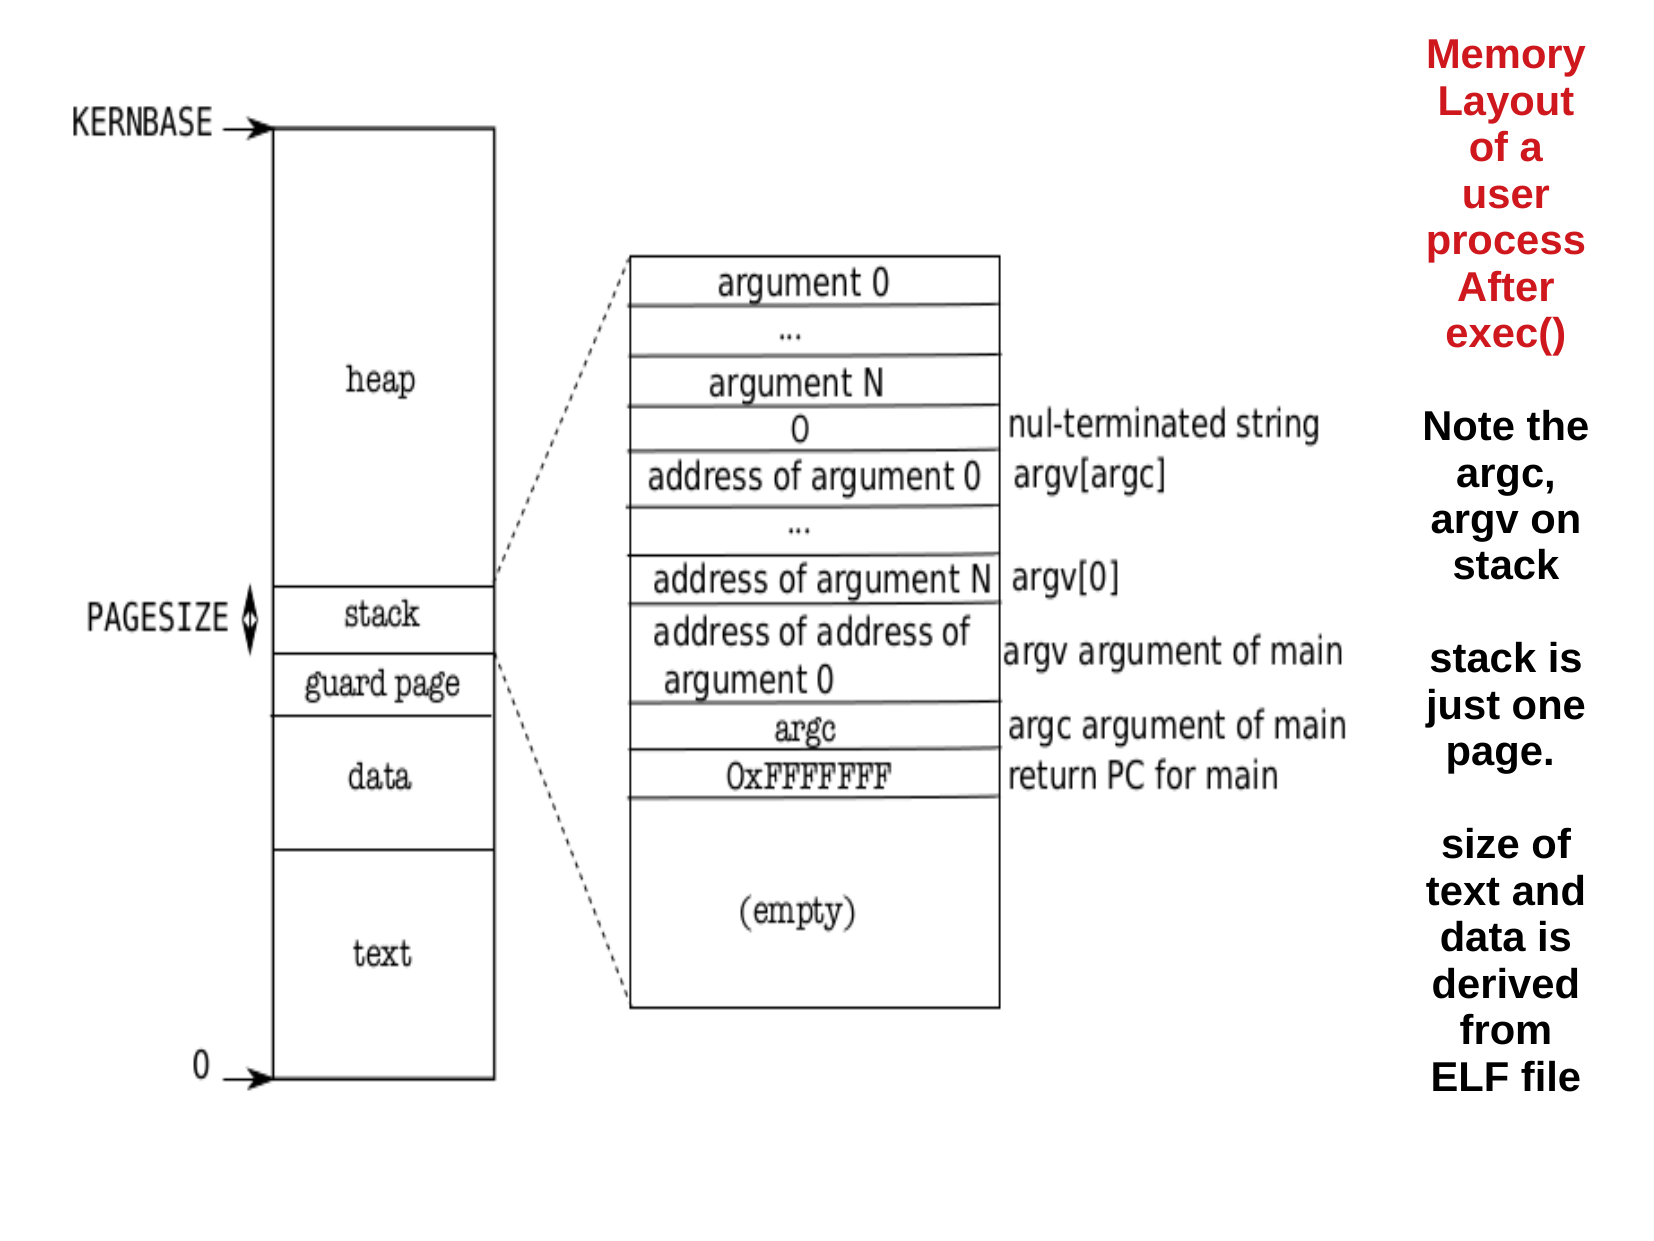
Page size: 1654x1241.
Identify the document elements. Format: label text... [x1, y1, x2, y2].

picture [38, 62, 1382, 1103]
text_box Memory Layout of a user process After exec() Note the argc, argv on stack stack is just one page. size of text and data is derived from ELF file [1405, 23, 1607, 1108]
